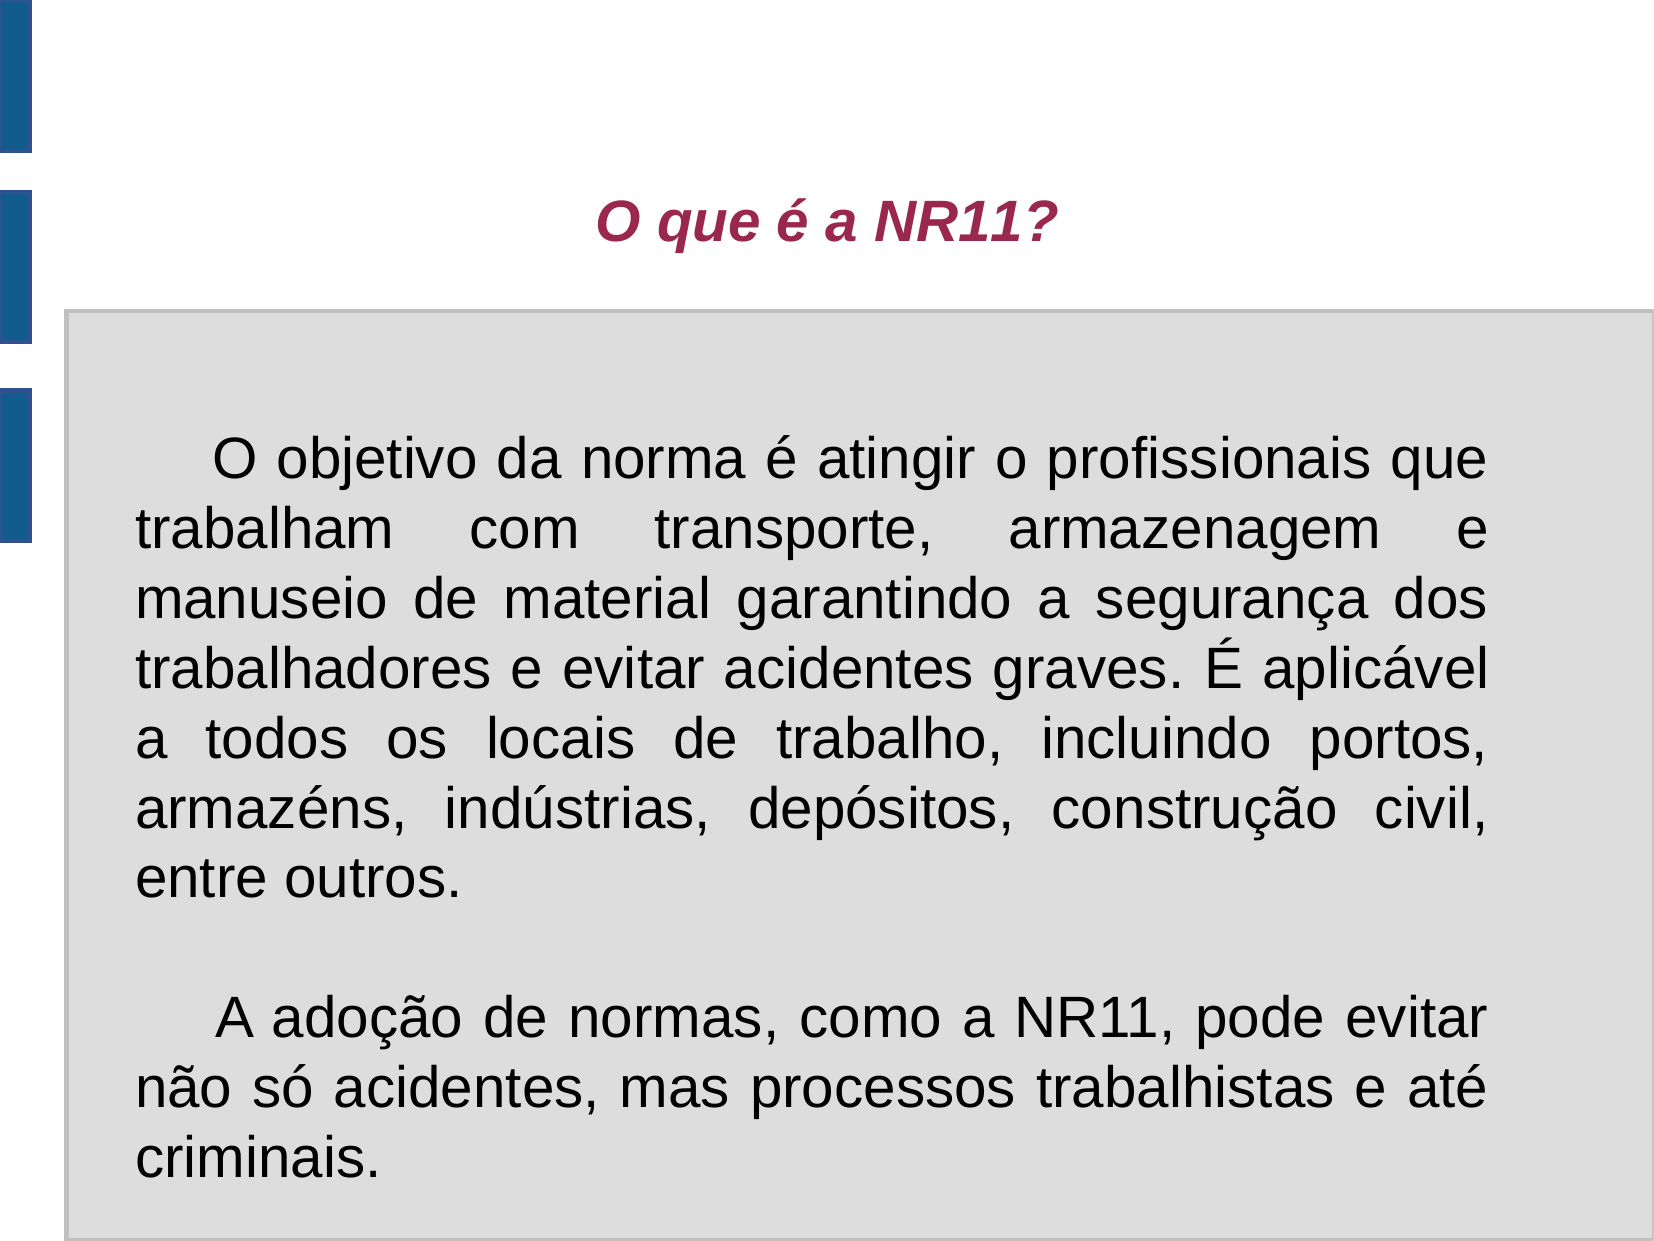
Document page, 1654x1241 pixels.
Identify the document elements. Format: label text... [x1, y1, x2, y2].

title O que é a NR11? [121, 114, 1534, 322]
list O objetivo da norma é atingir o profissionais que trabalham com transporte, armazenagem e manuseio de material garantindo a segurança dos trabalhadores e evitar acidentes graves. É aplicável a todos os locais de trabalho, incluindo portos, armazéns, indústrias, depósitos, construção civil, entre outros. A adoção de normas, como a NR11, pode evitar não só acidentes, mas processos trabalhistas e até criminais. [134, 350, 1516, 1199]
